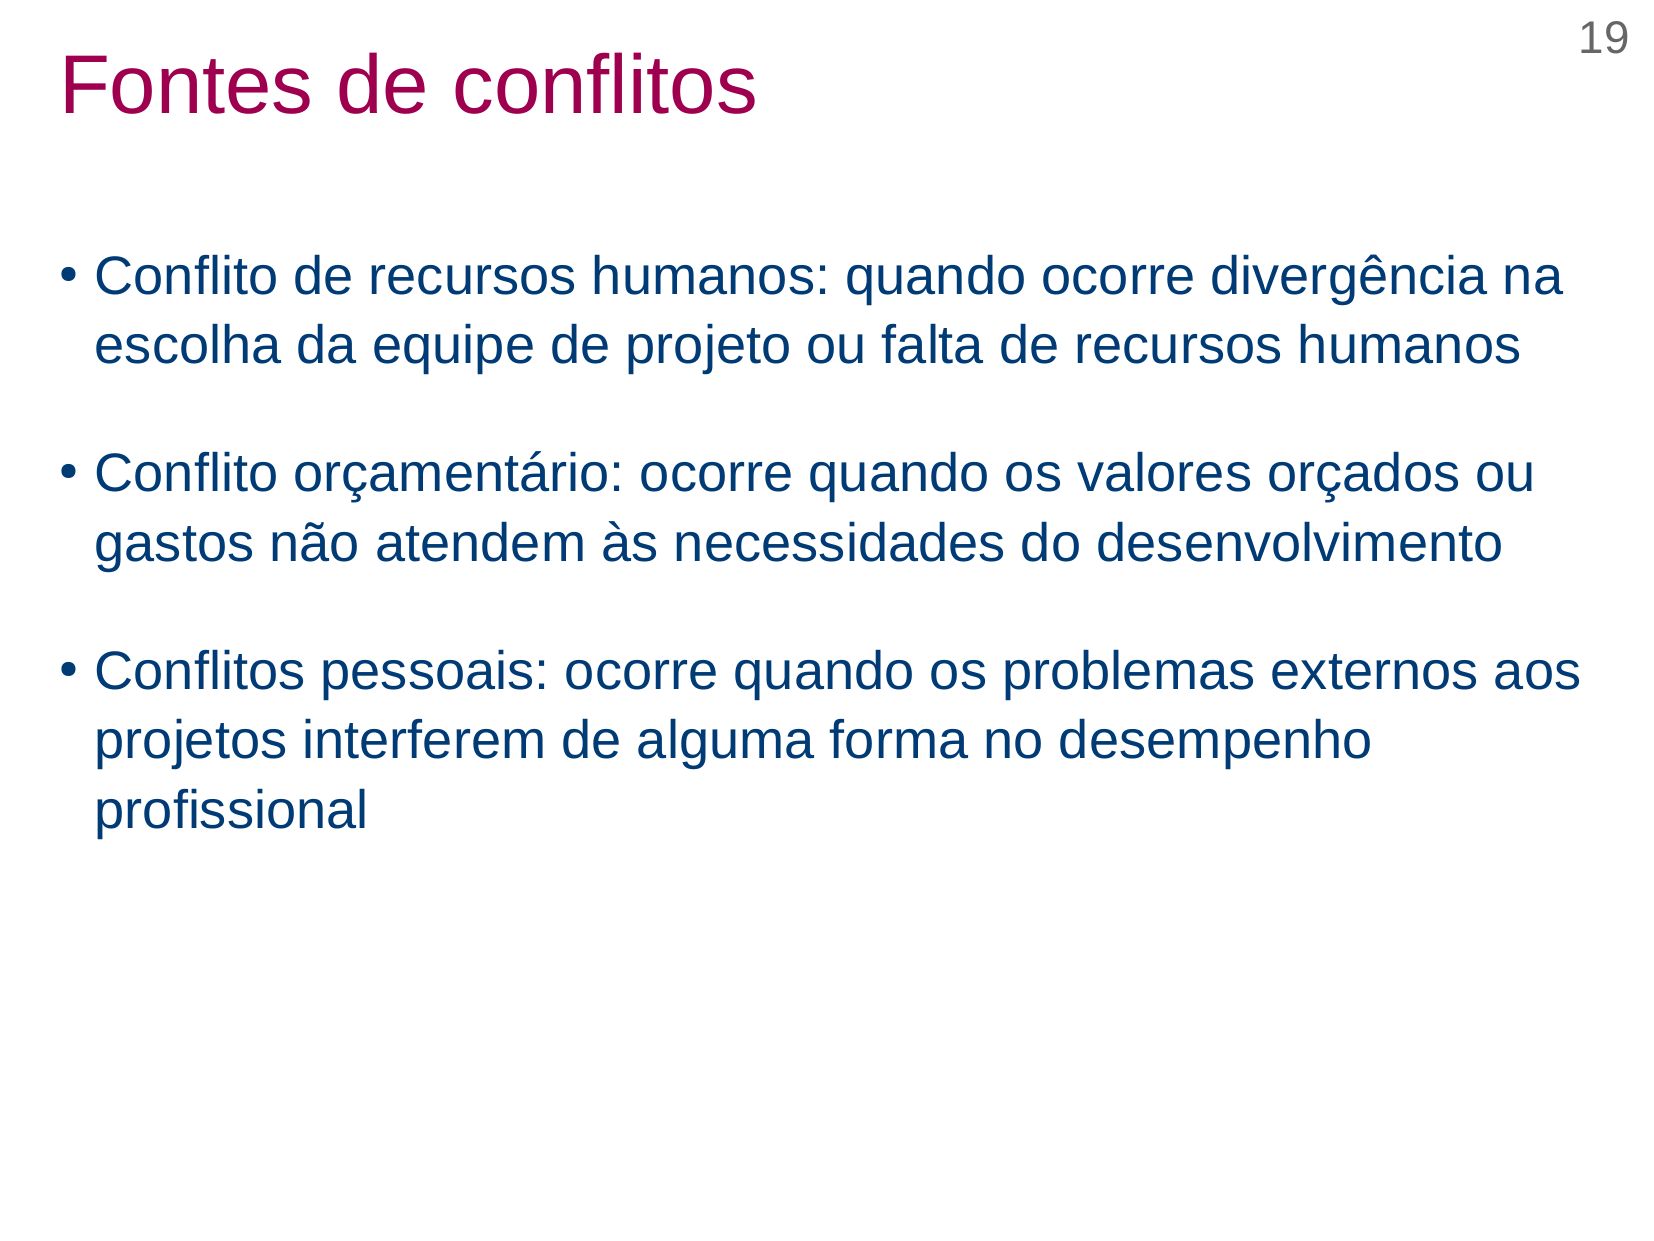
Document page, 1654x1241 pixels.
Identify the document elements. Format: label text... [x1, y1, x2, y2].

list Conflito de recursos humanos: quando ocorre divergência na escolha da equipe de projeto ou falta de recursos humanos Conflito orçamentário: ocorre quando os valores orçados ou gastos não atendem às necessidades do desenvolvimento Conflitos pessoais: ocorre quando os problemas externos aos projetos interferem de alguma forma no desempenho profissional [59, 236, 1595, 1211]
title Fontes de conflitos [59, 29, 1595, 148]
